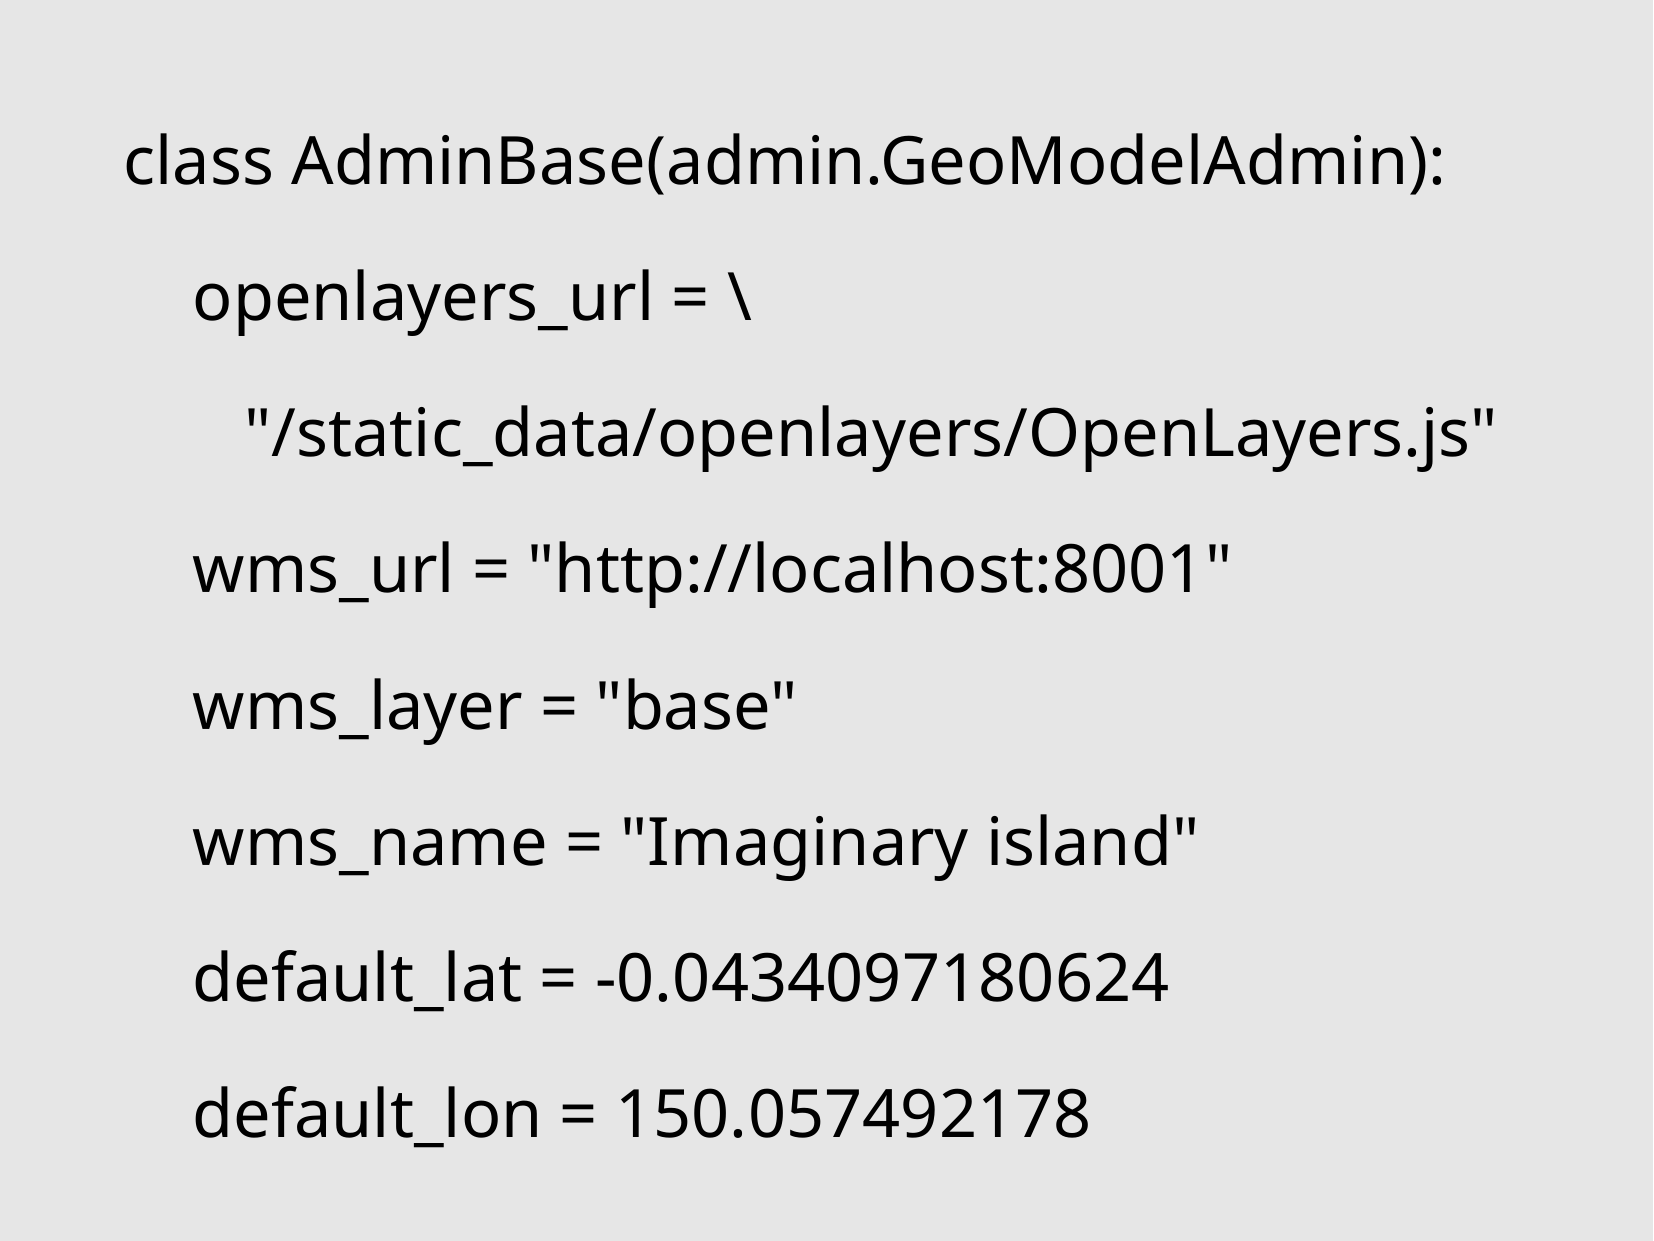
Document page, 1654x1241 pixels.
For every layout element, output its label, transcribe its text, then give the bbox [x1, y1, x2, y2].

text_box class AdminBase(admin.GeoModelAdmin): openlayers_url = \ "/static_data/openlayers/OpenLayers.js" wms_url = "http://localhost:8001" wms_layer = "base" wms_name = "Imaginary island" default_lat = -0.0434097180624 default_lon = 150.057492178 [109, 60, 1544, 1184]
